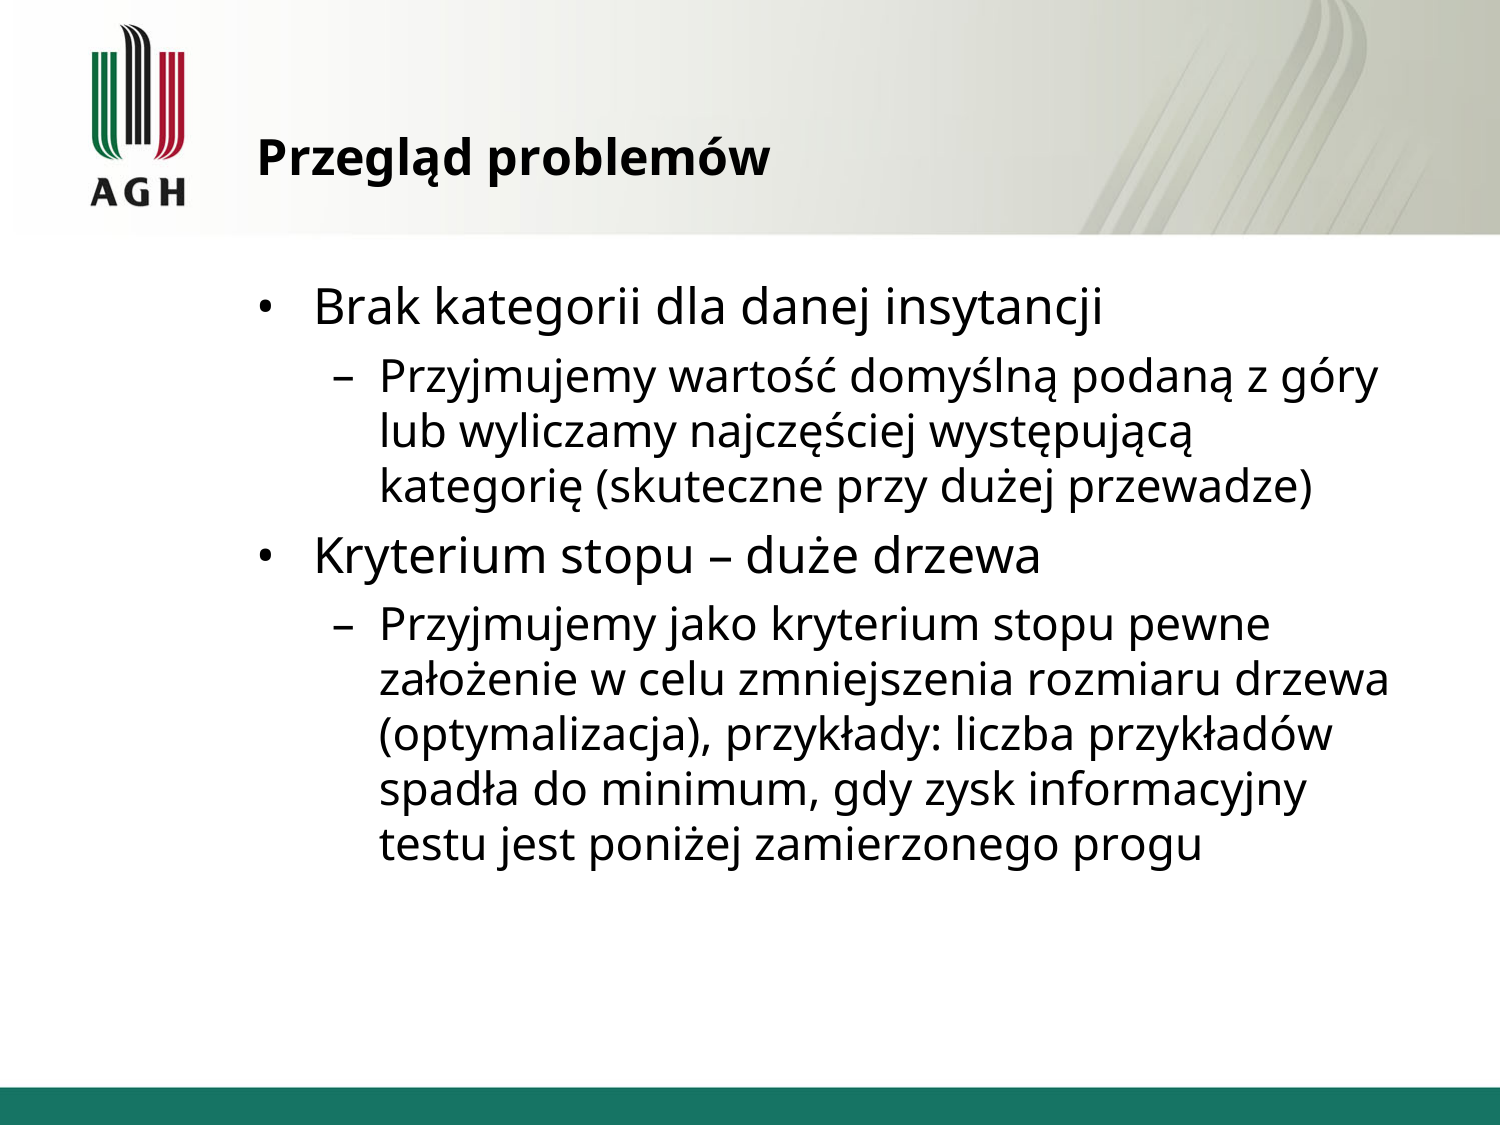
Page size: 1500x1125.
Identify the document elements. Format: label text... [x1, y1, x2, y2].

title Przegląd problemów [242, 78, 1425, 233]
list Brak kategorii dla danej insytancji Przyjmujemy wartość domyślną podaną z góry lub wyliczamy najczęściej występującą kategorię (skuteczne przy dużej przewadze) Kryterium stopu – duże drzewa Przyjmujemy jako kryterium stopu pewne założenie w celu zmniejszenia rozmiaru drzewa (optymalizacja), przykłady: liczba przykładów spadła do minimum, gdy zysk informacyjny testu jest poniżej zamierzonego progu [242, 267, 1425, 1005]
picture [0, 0, 1500, 1125]
